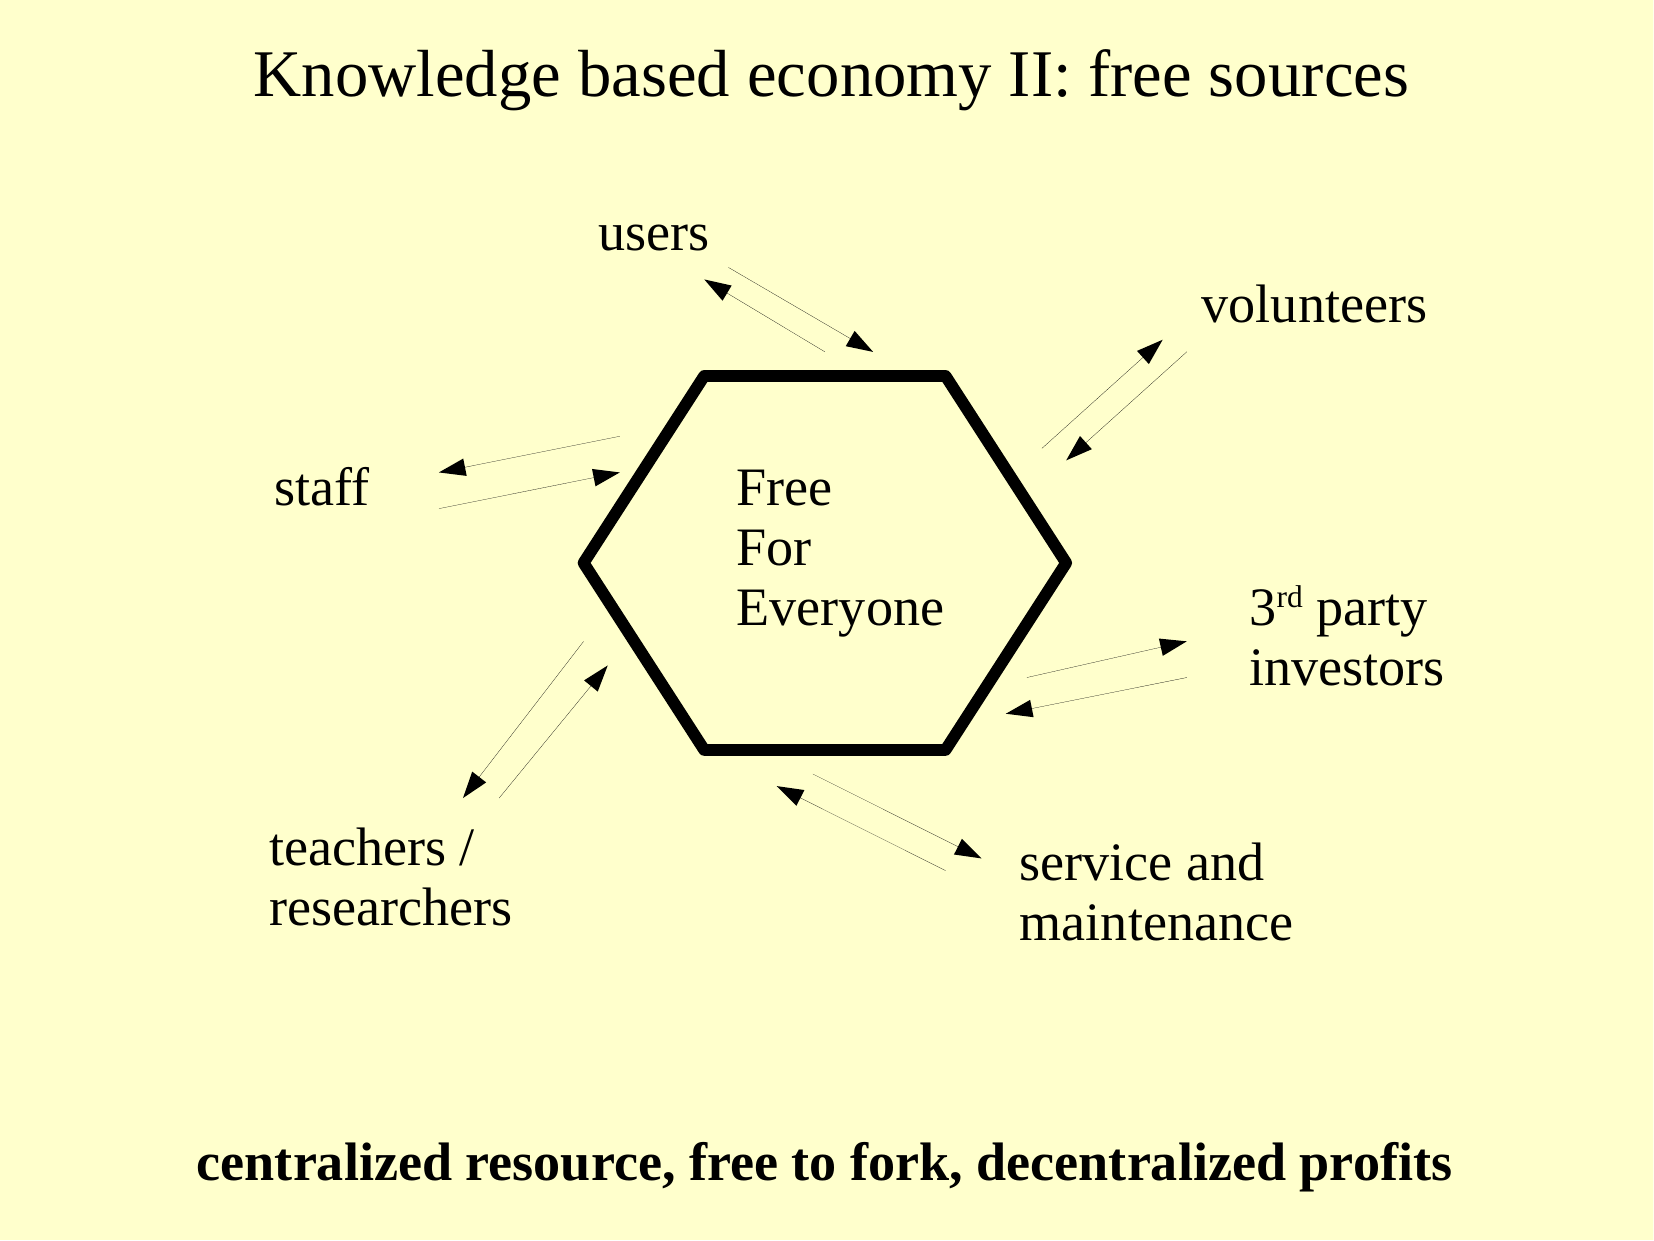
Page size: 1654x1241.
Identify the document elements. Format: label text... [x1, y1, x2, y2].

text_box centralized resource, free to fork, decentralized profits [30, 1125, 1621, 1201]
text_box Knowledge based economy II: free sources [60, 29, 1606, 166]
text_box 3rd party investors [1234, 570, 1501, 708]
text_box staff [259, 450, 466, 526]
text_box service and maintenance [1005, 825, 1380, 961]
text_box Free For Everyone [721, 450, 961, 706]
text_box users [583, 195, 837, 271]
text_box teachers / researchers [254, 810, 541, 946]
text_box volunteers [1186, 267, 1443, 343]
